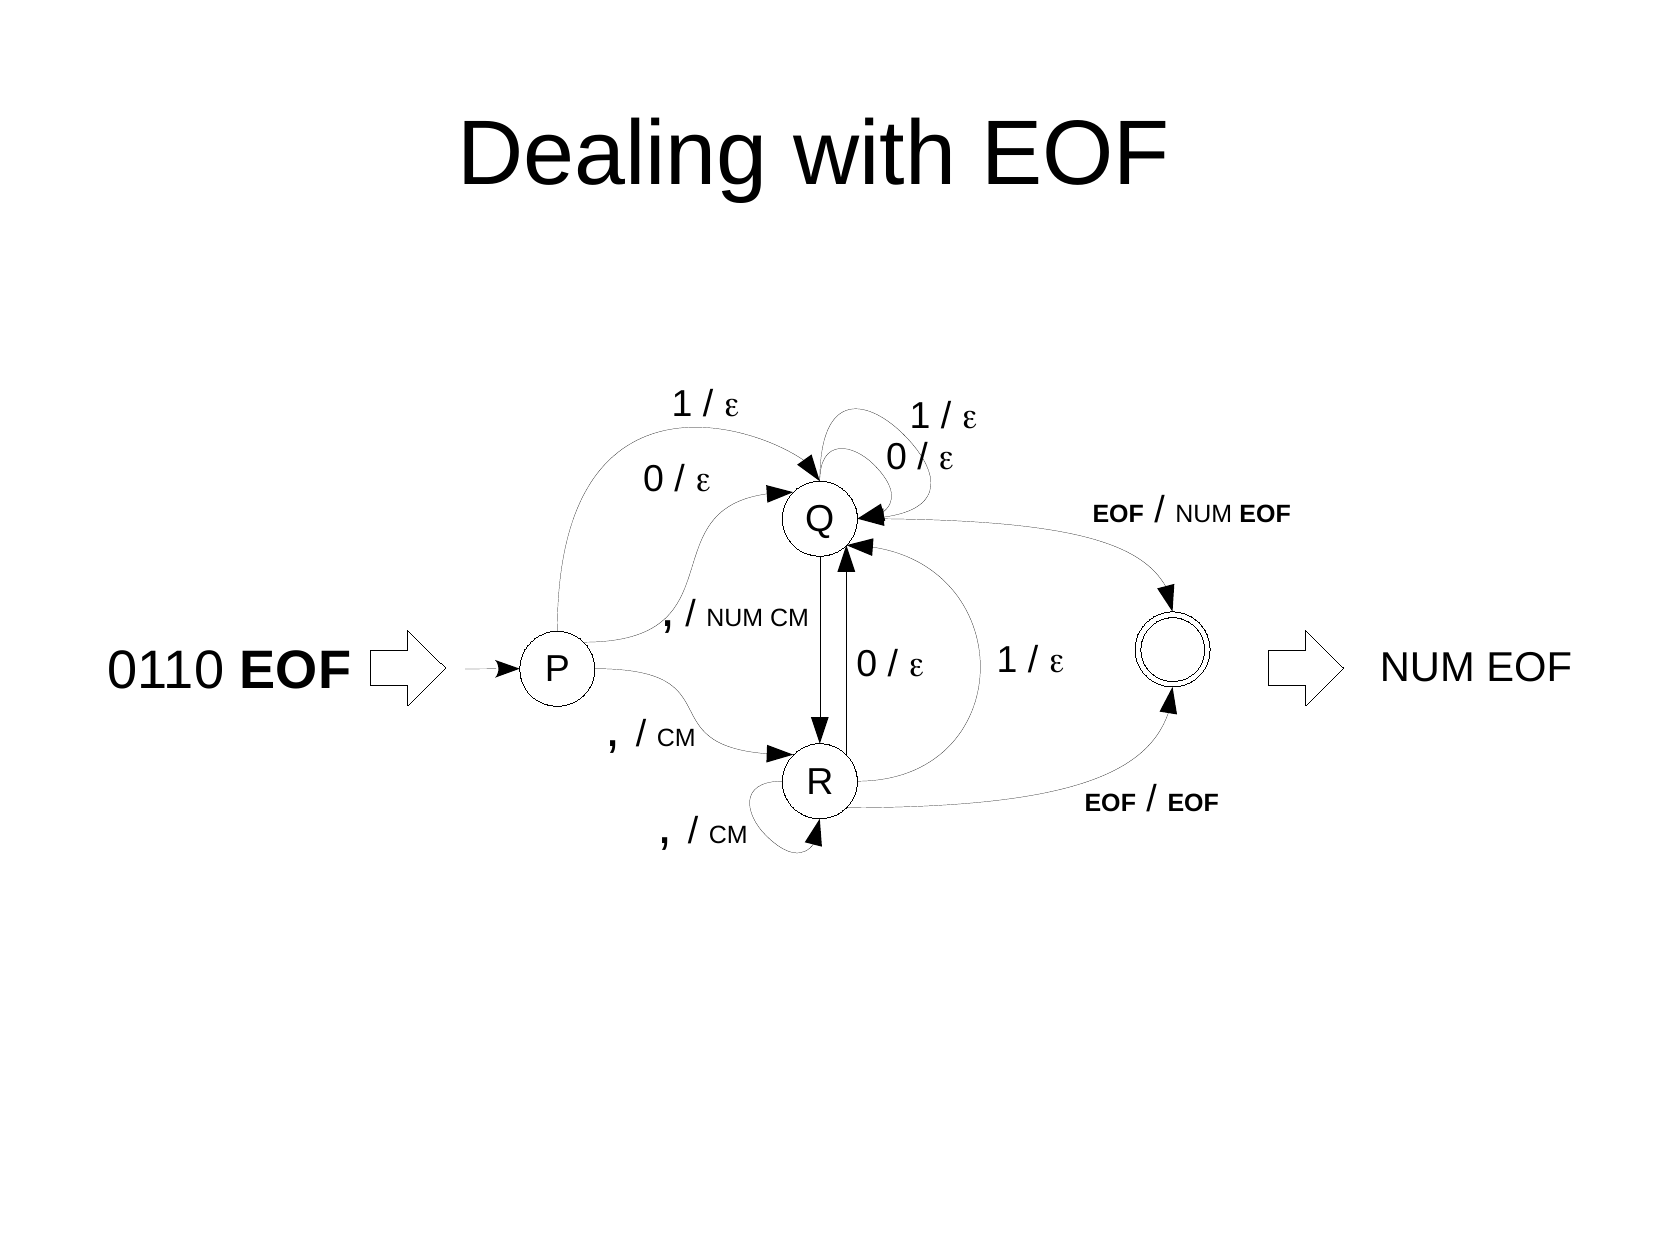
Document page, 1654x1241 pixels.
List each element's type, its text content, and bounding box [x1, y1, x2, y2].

text_box 0 /  [871, 428, 1007, 493]
text_box 0 /  [841, 634, 977, 699]
text_box [1268, 630, 1344, 706]
text_box EOF / NUM EOF [1077, 481, 1306, 539]
text_box 0110 EOF [92, 632, 413, 708]
text_box 1 /  [981, 630, 1108, 695]
text_box [370, 630, 446, 706]
text_box R [782, 743, 858, 819]
text_box , / CM [643, 787, 782, 863]
text_box EOF / EOF [1069, 769, 1234, 827]
text_box NUM EOF [1365, 635, 1654, 698]
text_box [1135, 611, 1211, 687]
text_box , / NUM CM [645, 570, 833, 646]
text_box Q [782, 481, 858, 557]
text_box 1 /  [894, 386, 1021, 451]
text_box 0 /  [628, 449, 754, 514]
title Dealing with EOF [82, 56, 1571, 250]
text_box P [519, 631, 595, 707]
text_box 1 /  [656, 374, 758, 439]
text_box , / CM [591, 689, 725, 766]
